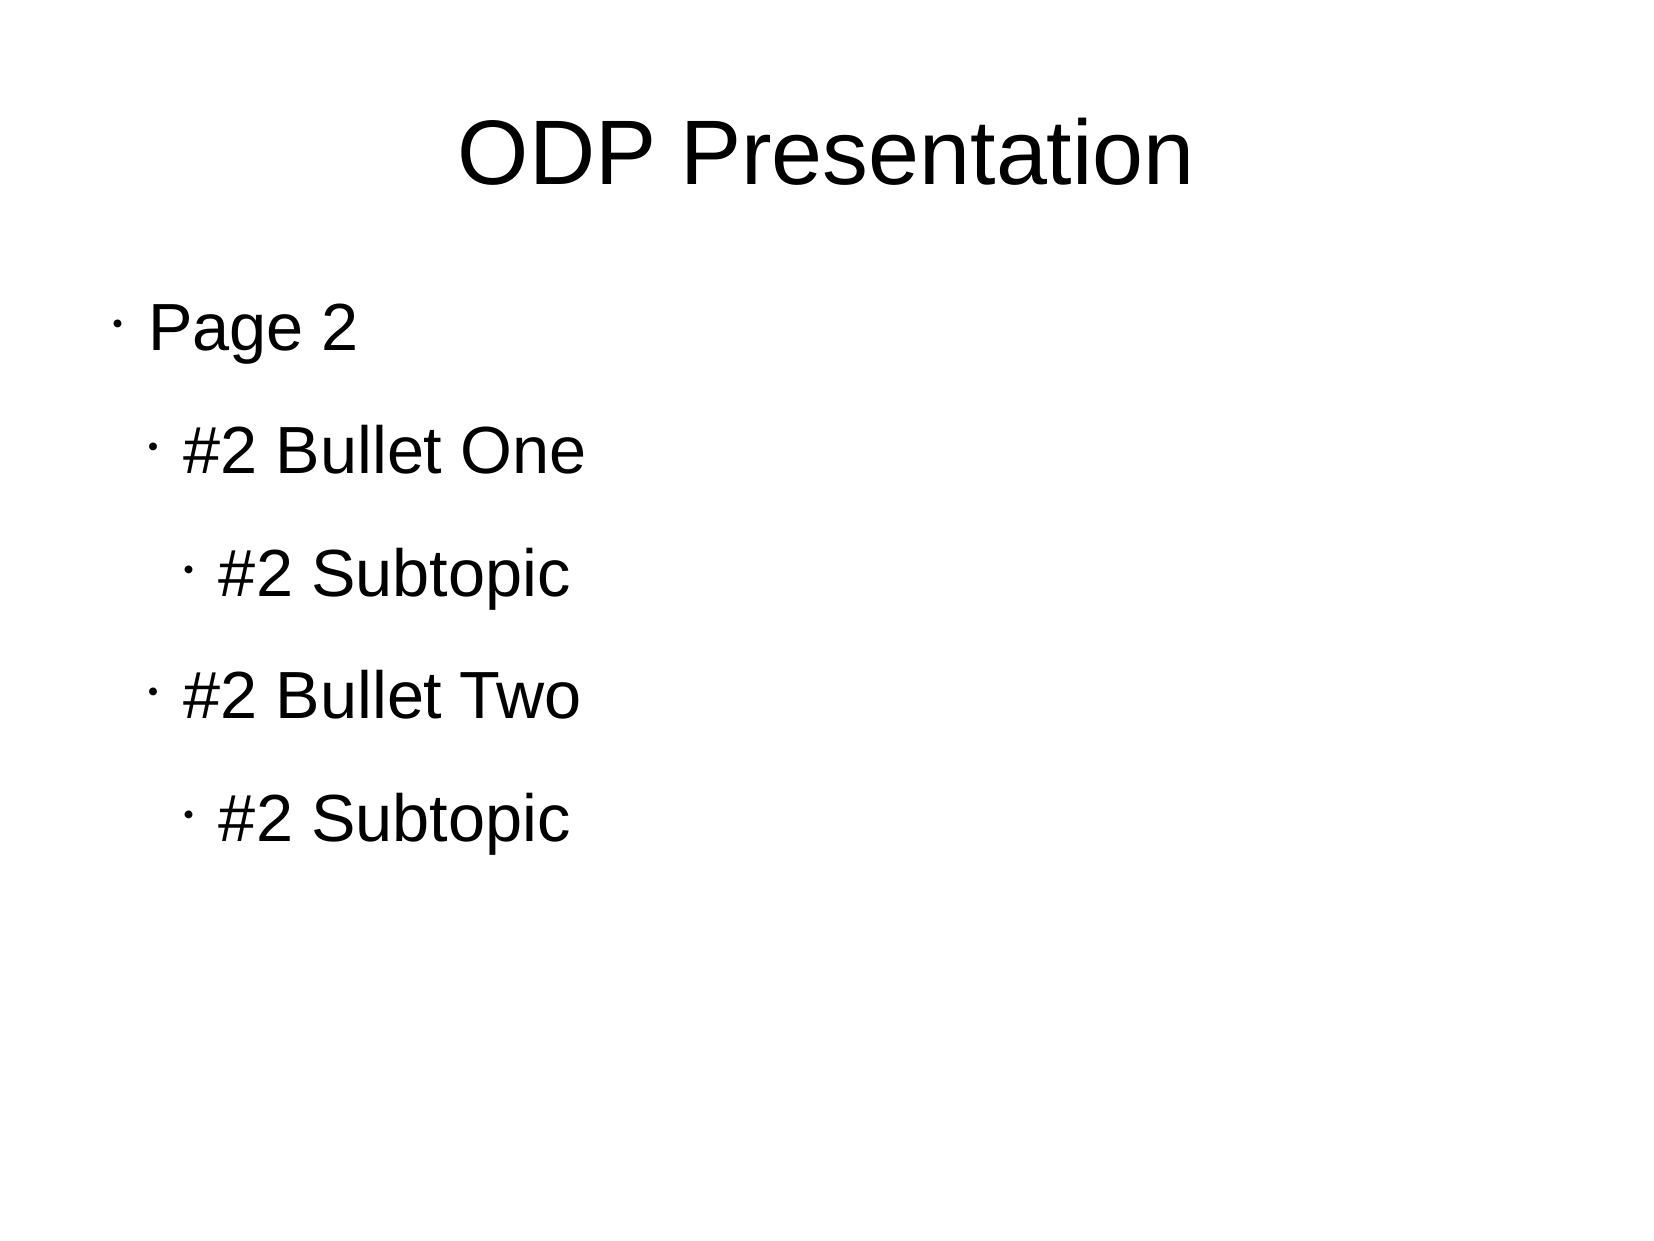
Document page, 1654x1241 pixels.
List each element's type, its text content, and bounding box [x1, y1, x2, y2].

subtitle Page 2 #2 Bullet One #2 Subtopic #2 Bullet Two #2 Subtopic [82, 290, 1571, 1010]
title ODP Presentation [82, 49, 1571, 257]
